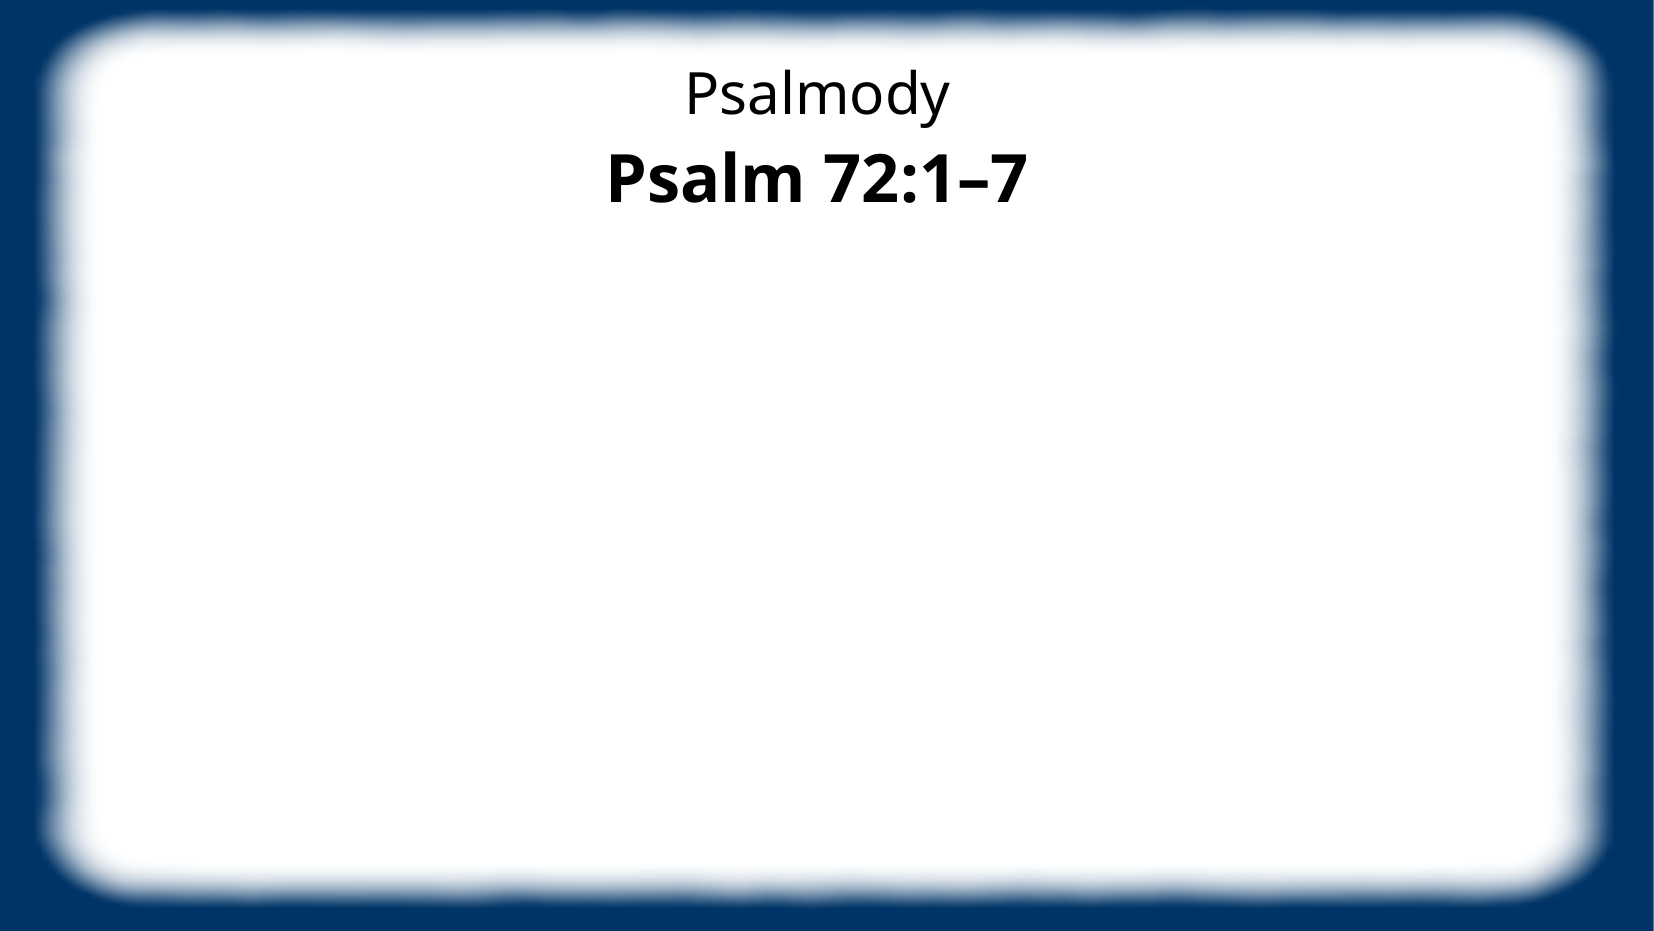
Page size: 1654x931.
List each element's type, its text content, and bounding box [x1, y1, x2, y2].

text_box Psalmody Psalm 72:1–7 [75, 45, 1561, 226]
picture [0, 0, 1654, 931]
